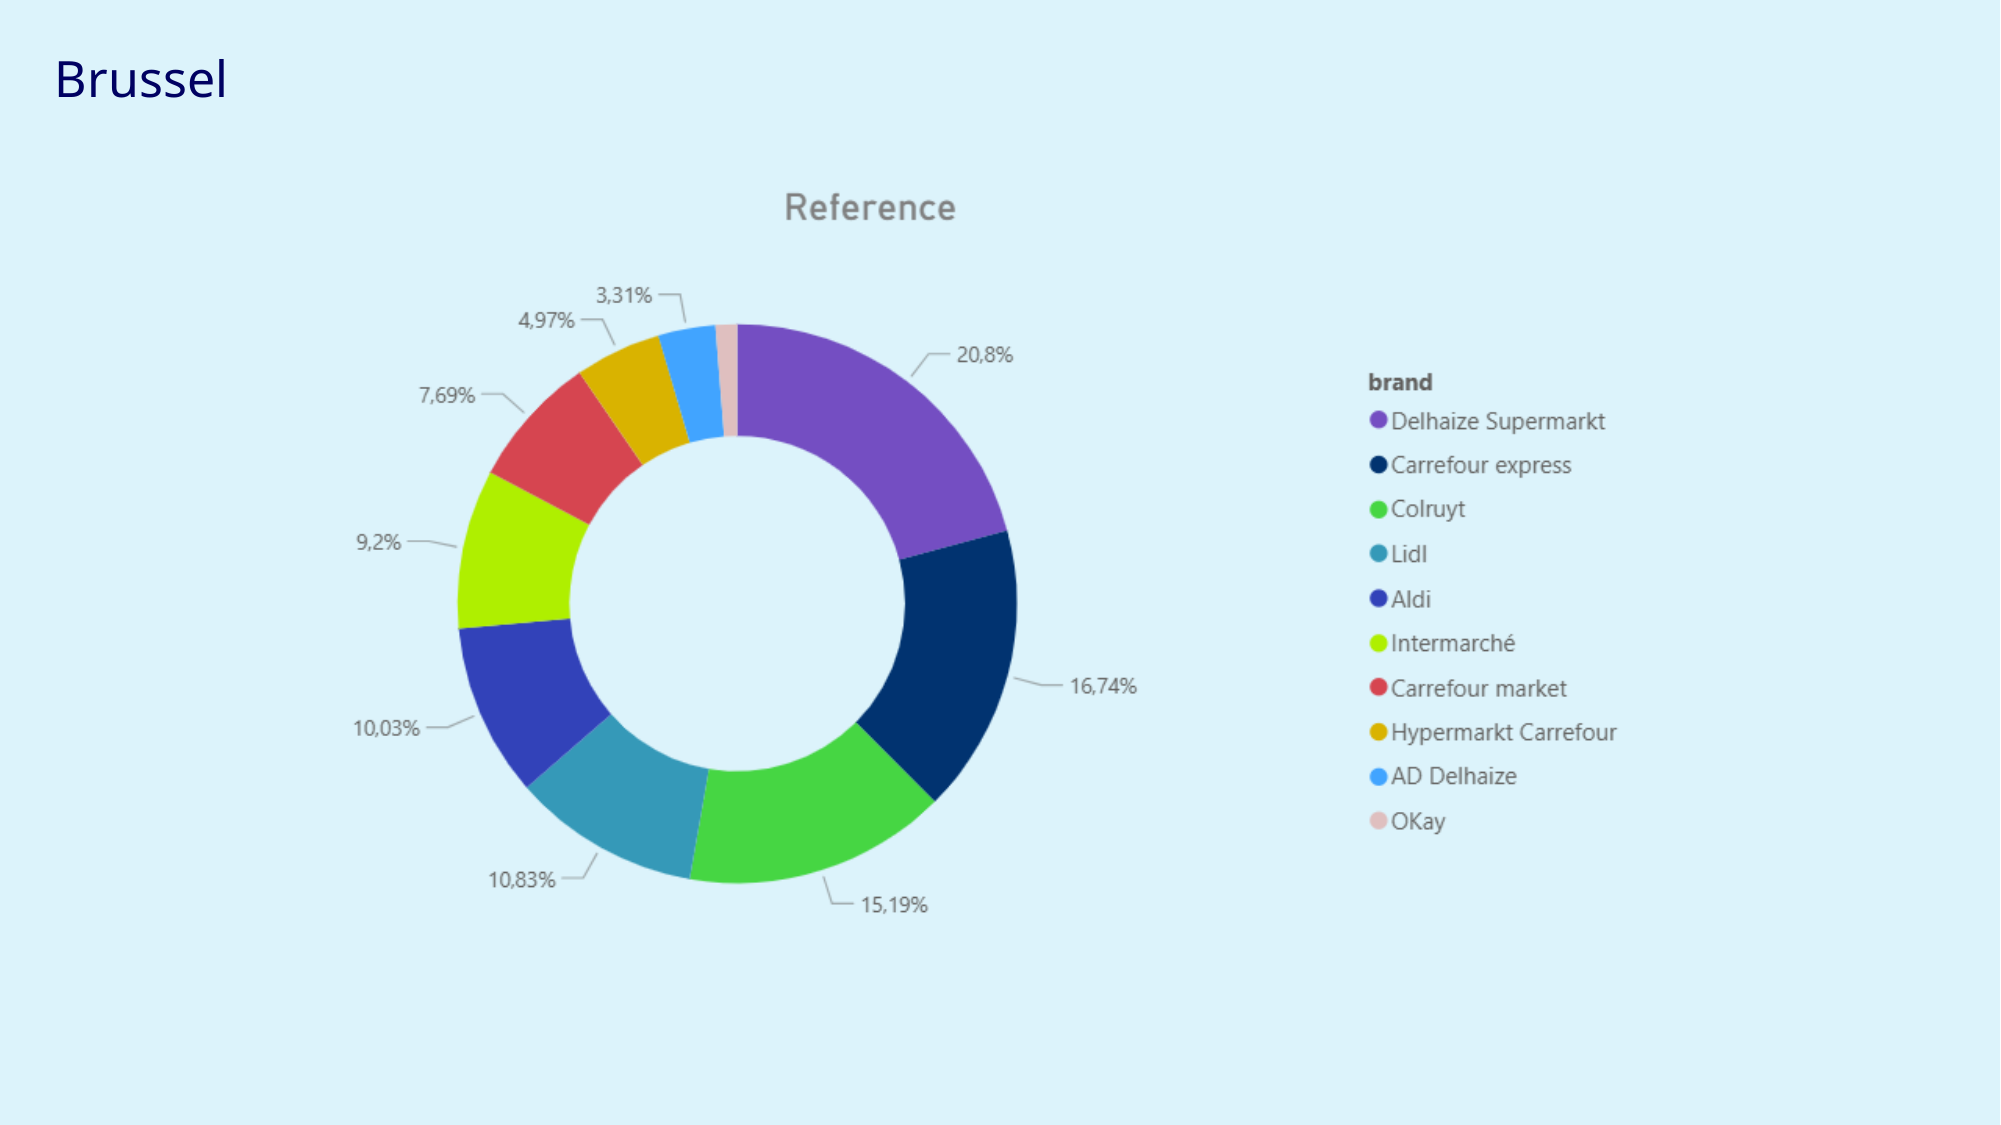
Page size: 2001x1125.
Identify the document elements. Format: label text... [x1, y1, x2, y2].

picture [283, 153, 1717, 972]
text_box Brussel [39, 39, 391, 116]
